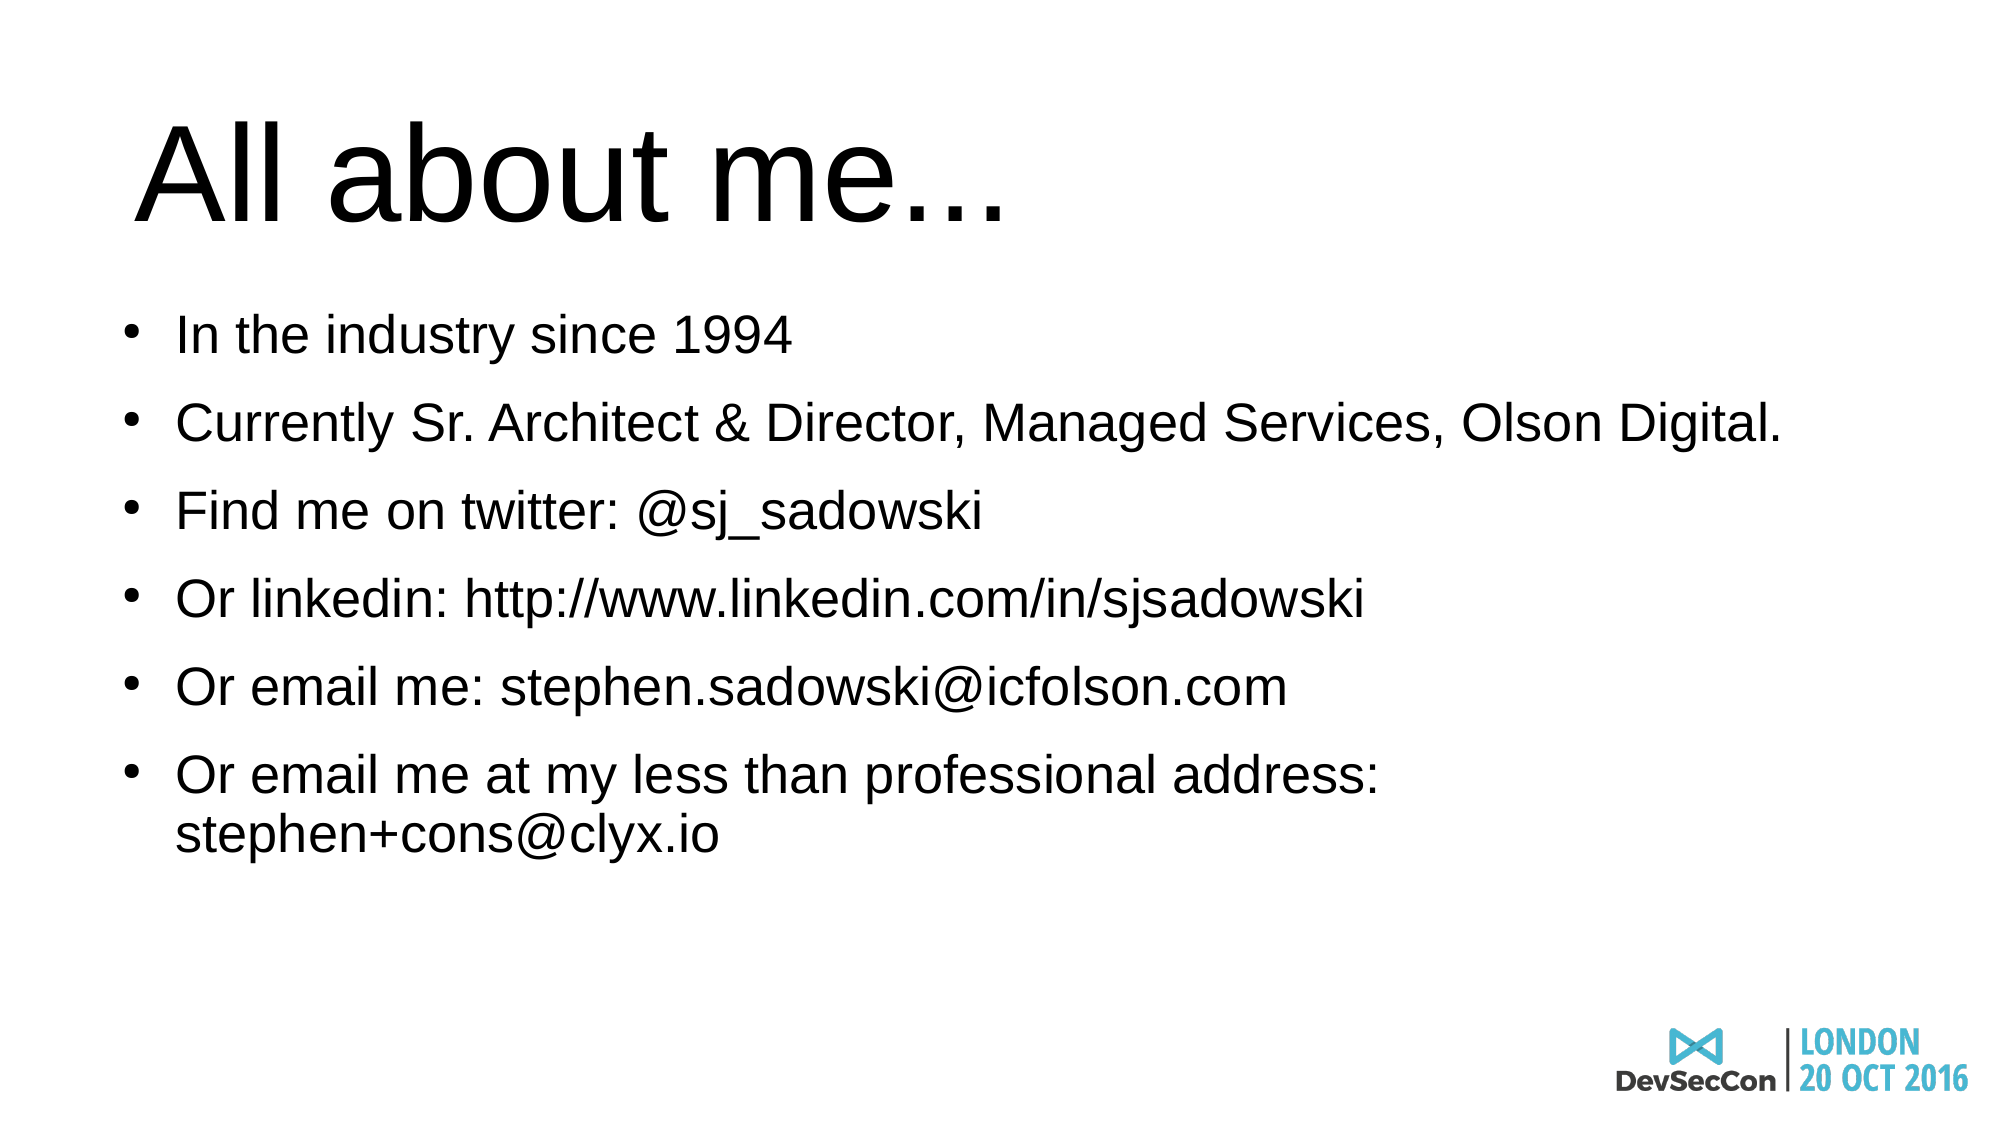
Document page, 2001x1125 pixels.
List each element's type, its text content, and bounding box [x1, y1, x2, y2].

list In the industry since 1994 Currently Sr. Architect & Director, Managed Services, Olson Digital. Find me on twitter: @sj_sadowski Or linkedin: http://www.linkedin.com/in/sjsadowski Or email me: stephen.sadowski@icfolson.com Or email me at my less than professional address: stephen+cons@clyx.io [89, 299, 1910, 1014]
text_box All about me... [120, 90, 1029, 259]
title [89, 59, 1910, 278]
picture [1609, 1014, 1979, 1105]
